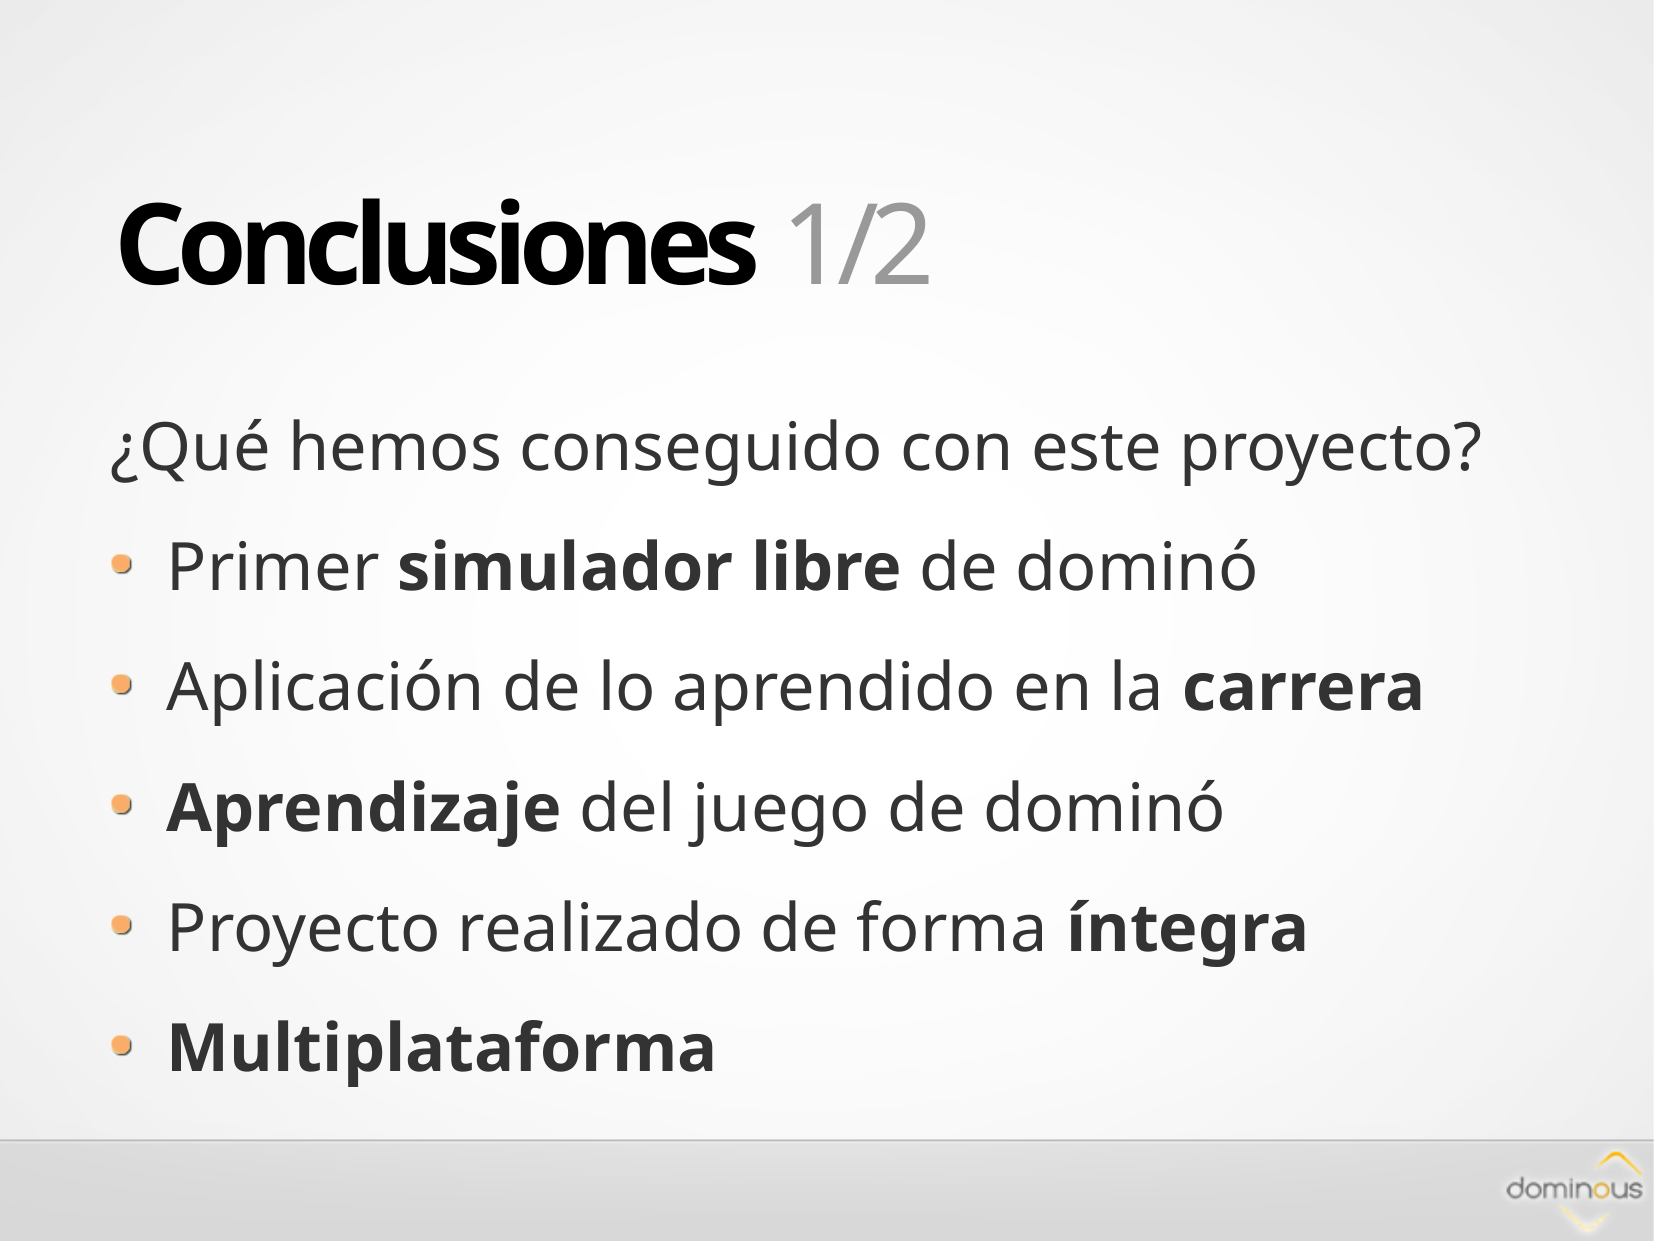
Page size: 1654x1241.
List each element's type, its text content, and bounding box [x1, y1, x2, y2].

text_box Conclusiones 1/2 [99, 179, 1565, 355]
picture [0, 0, 1654, 1241]
text_box ¿Qué hemos conseguido con este proyecto? Primer simulador libre de dominó Aplicación de lo aprendido en la carrera Aprendizaje del juego de dominó Proyecto realizado de forma íntegra Multiplataforma [96, 391, 1598, 1099]
